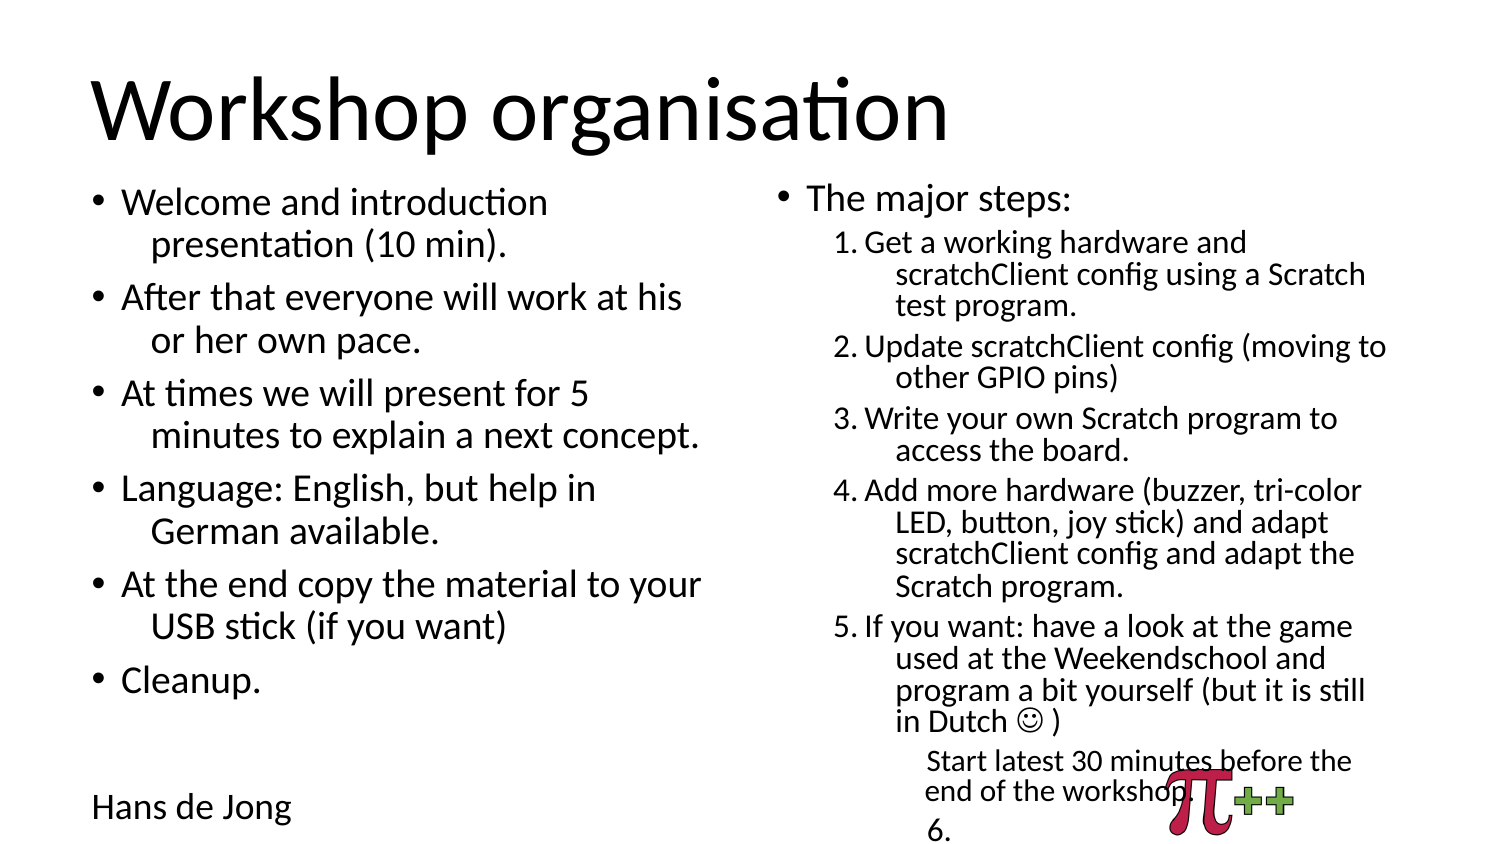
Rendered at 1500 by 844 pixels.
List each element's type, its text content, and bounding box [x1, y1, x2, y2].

list Welcome and introduction presentation (10 min). After that everyone will work at his or her own pace. At times we will present for 5 minutes to explain a next concept. Language: English, but help in German available. At the end copy the material to your USB stick (if you want) Cleanup. [76, 173, 729, 731]
text_box The major steps: Get a working hardware and scratchClient config using a Scratch test program. Update scratchClient config (moving to other GPIO pins) Write your own Scratch program to access the board. Add more hardware (buzzer, tri-color LED, button, joy stick) and adapt scratchClient config and adapt the Scratch program. If you want: have a look at the game used at the Weekendschool and program a bit yourself (but it is still in Dutch  ) Start latest 30 minutes before the end of the workshop. [761, 173, 1414, 789]
title Workshop organisation [75, 33, 1426, 175]
